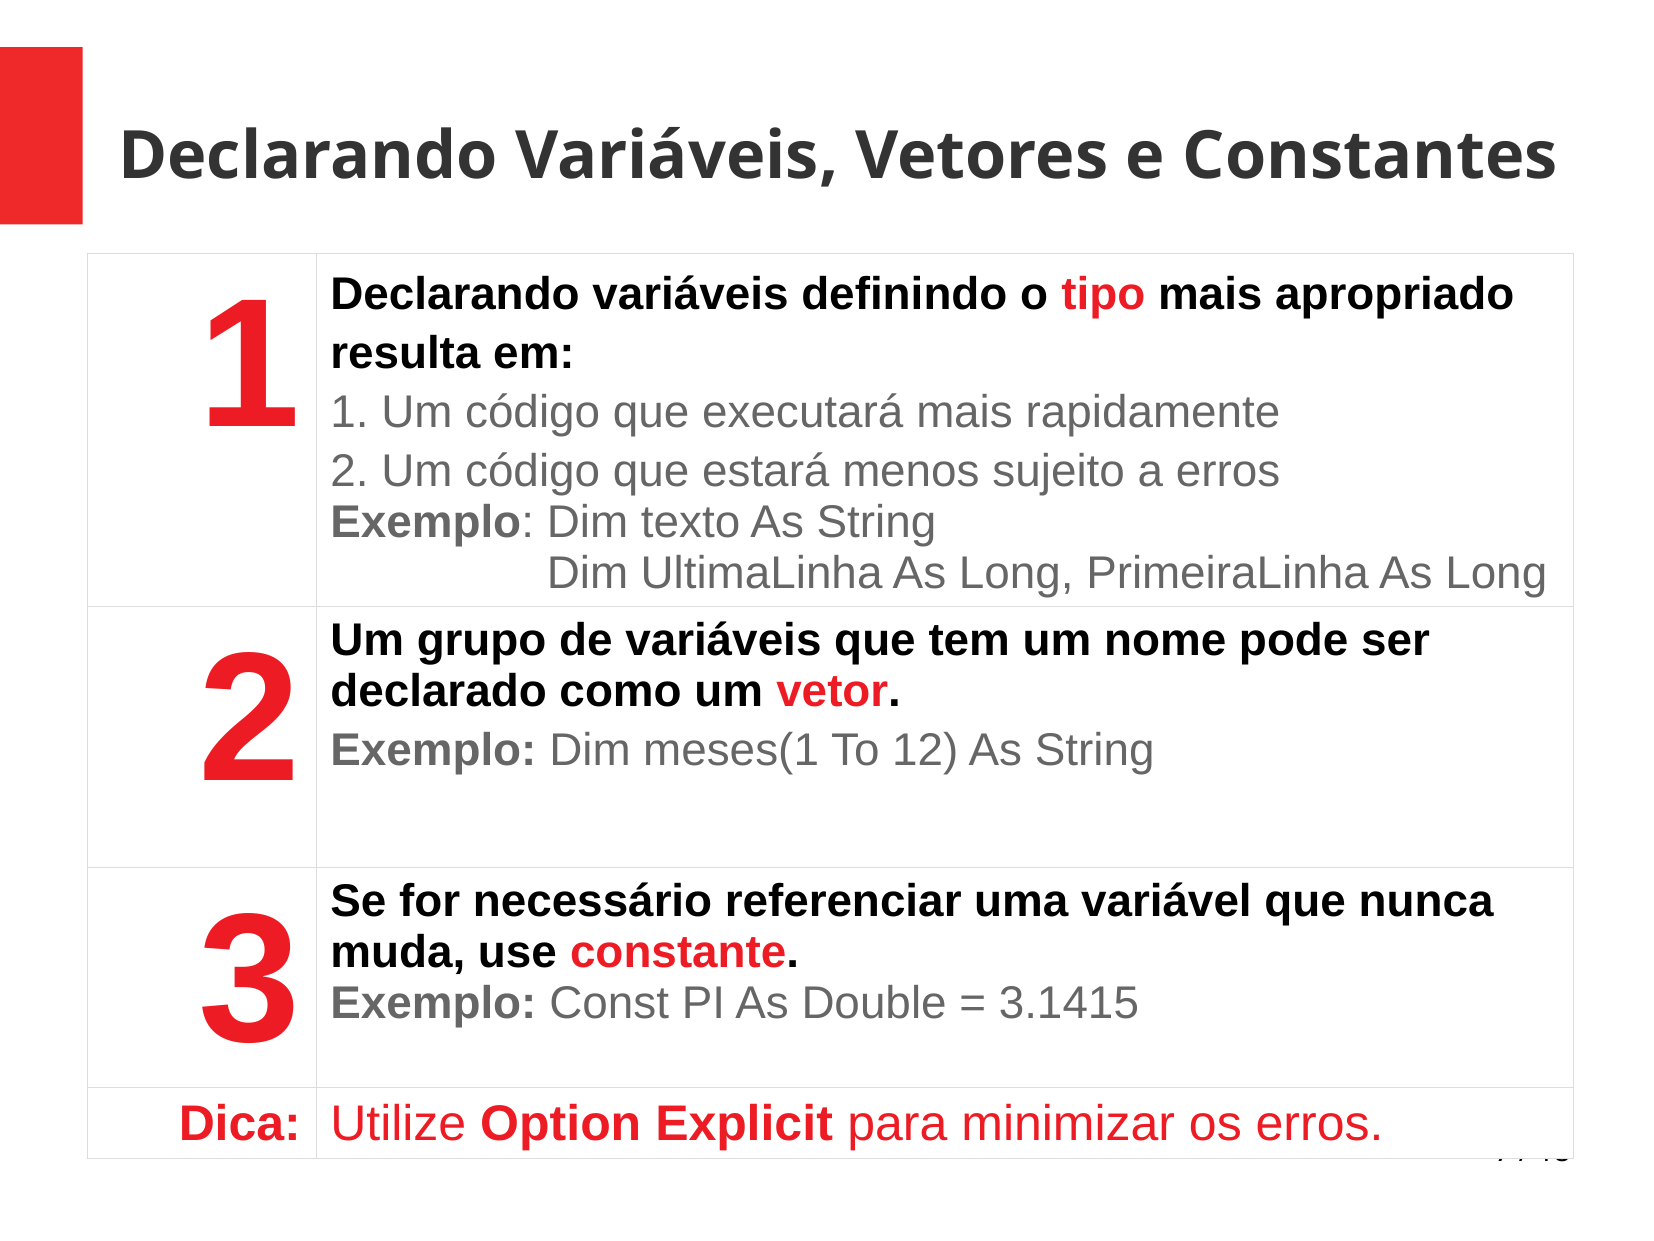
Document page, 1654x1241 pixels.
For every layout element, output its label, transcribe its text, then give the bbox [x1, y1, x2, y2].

title Declarando Variáveis, Vetores e Constantes [118, 49, 1571, 253]
table_cell Se for necessário referenciar uma variável que nunca muda, use constante. Exemplo: Const PI As Double = 3.1415 [317, 868, 1573, 1087]
table_cell 2 [88, 607, 316, 867]
table_cell Um grupo de variáveis que tem um nome pode ser declarado como um vetor. Exemplo: Dim meses(1 To 12) As String [317, 607, 1573, 867]
table_cell Utilize Option Explicit para minimizar os erros. [317, 1088, 1573, 1158]
table_cell 3 [88, 868, 316, 1087]
table_header 1 [88, 254, 316, 606]
table_header Declarando variáveis definindo o tipo mais apropriado resulta em: 1. Um código que executará mais rapidamente 2. Um código que estará menos sujeito a erros Exemplo: Dim texto As String Dim UltimaLinha As Long, PrimeiraLinha As Long [317, 254, 1573, 606]
table_cell Dica: [88, 1088, 316, 1158]
